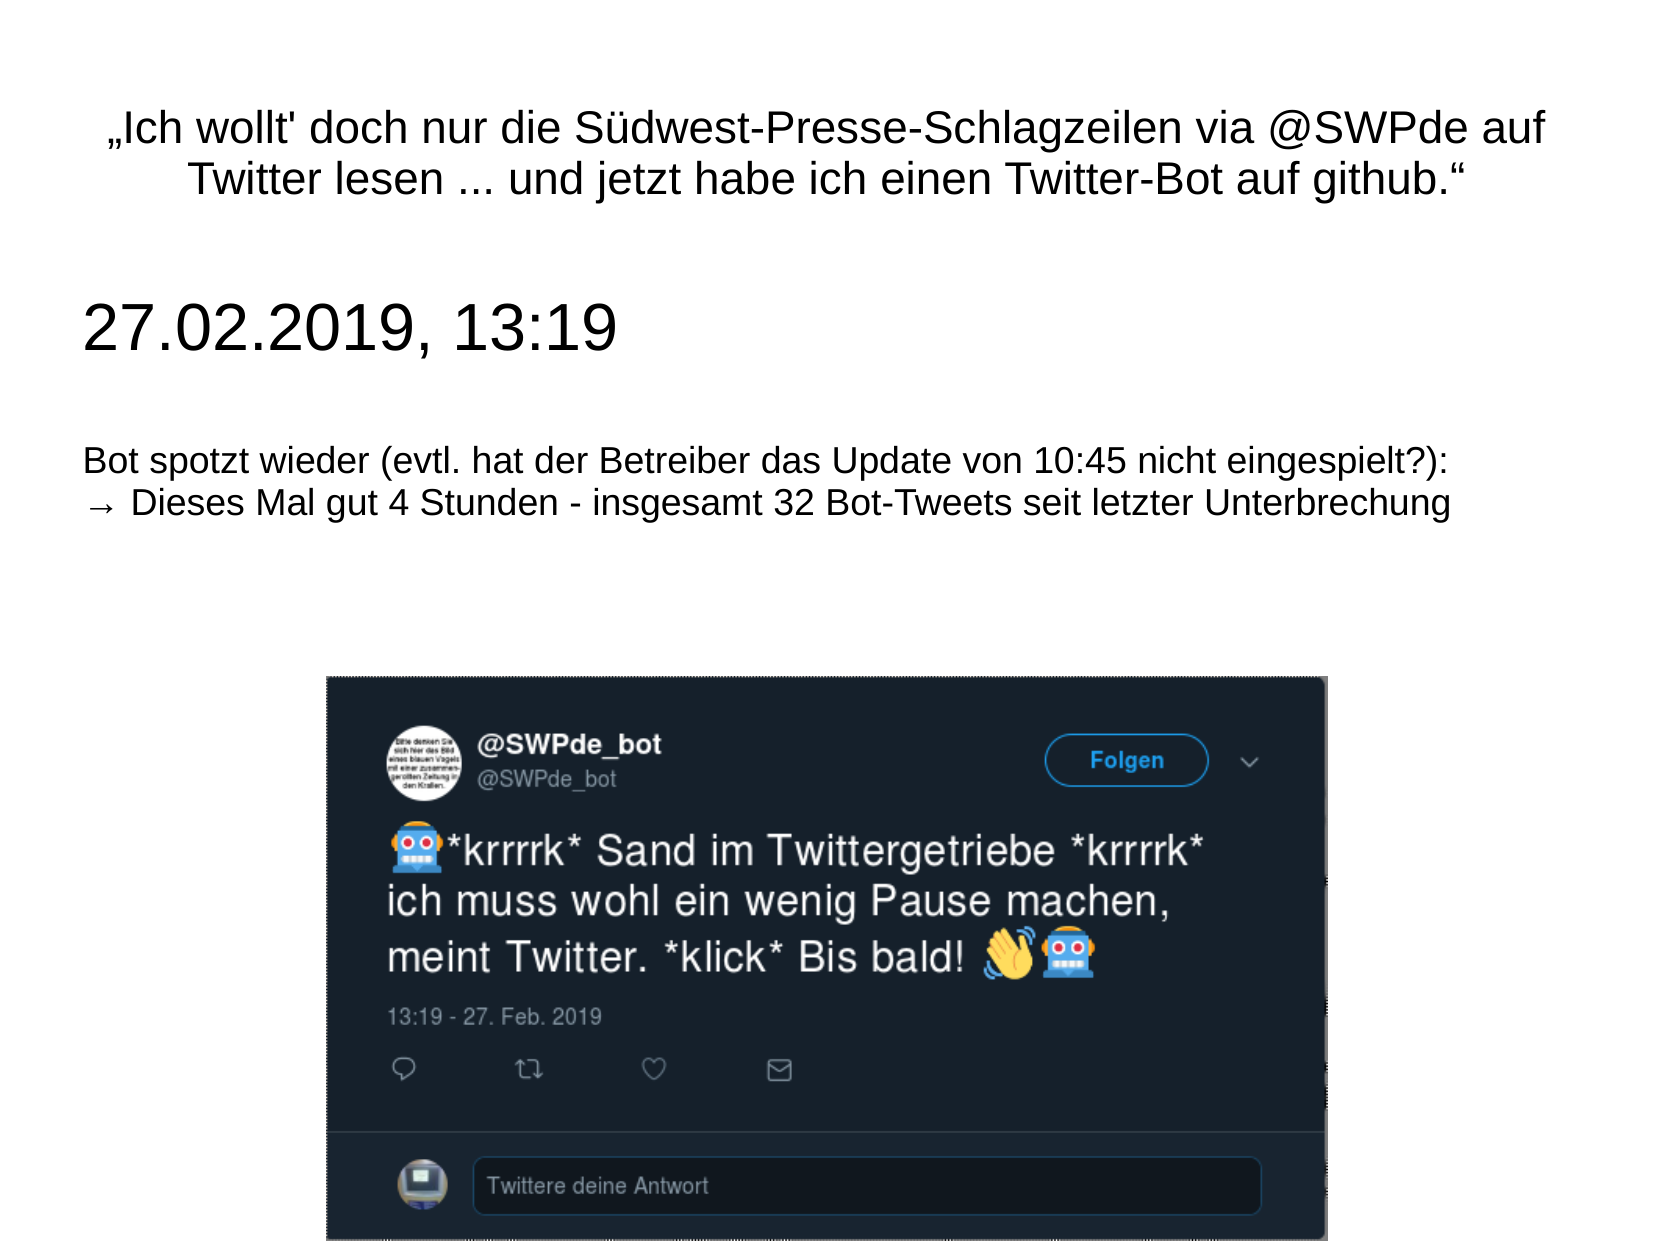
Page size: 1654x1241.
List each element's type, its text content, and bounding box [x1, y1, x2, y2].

subtitle 27.02.2019, 13:19 Bot spotzt wieder (evtl. hat der Betreiber das Update von 10:45 nicht eingespielt?): → Dieses Mal gut 4 Stunden - insgesamt 32 Bot-Tweets seit letzter Unterbrechung [82, 290, 1571, 1010]
title „Ich wollt' doch nur die Südwest-Presse-Schlagzeilen via @SWPde auf Twitter lesen ... und jetzt habe ich einen Twitter-Bot auf github.“ [82, 49, 1571, 257]
picture [326, 676, 1328, 1241]
